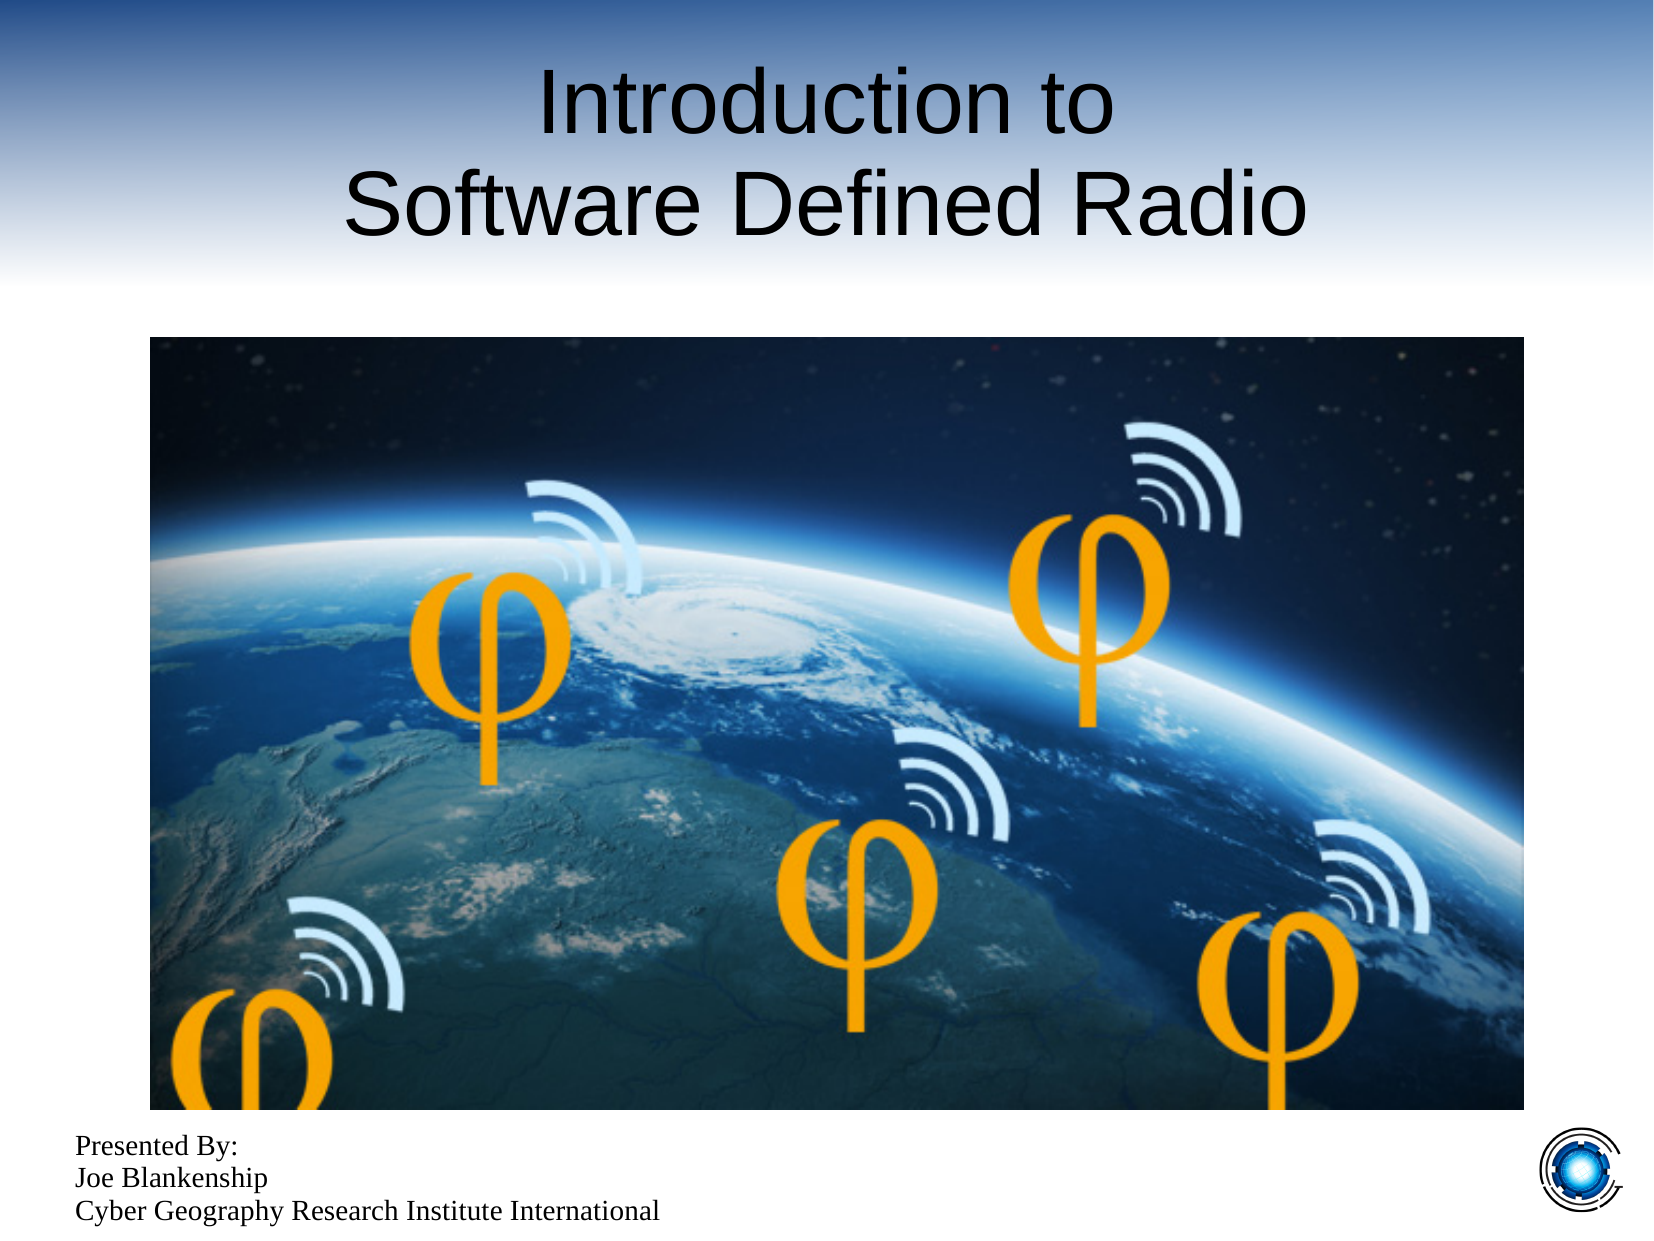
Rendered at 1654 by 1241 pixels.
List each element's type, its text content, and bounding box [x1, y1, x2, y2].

picture [150, 337, 1524, 1111]
title Introduction to Software Defined Radio [82, 49, 1571, 257]
picture [1533, 1124, 1633, 1215]
